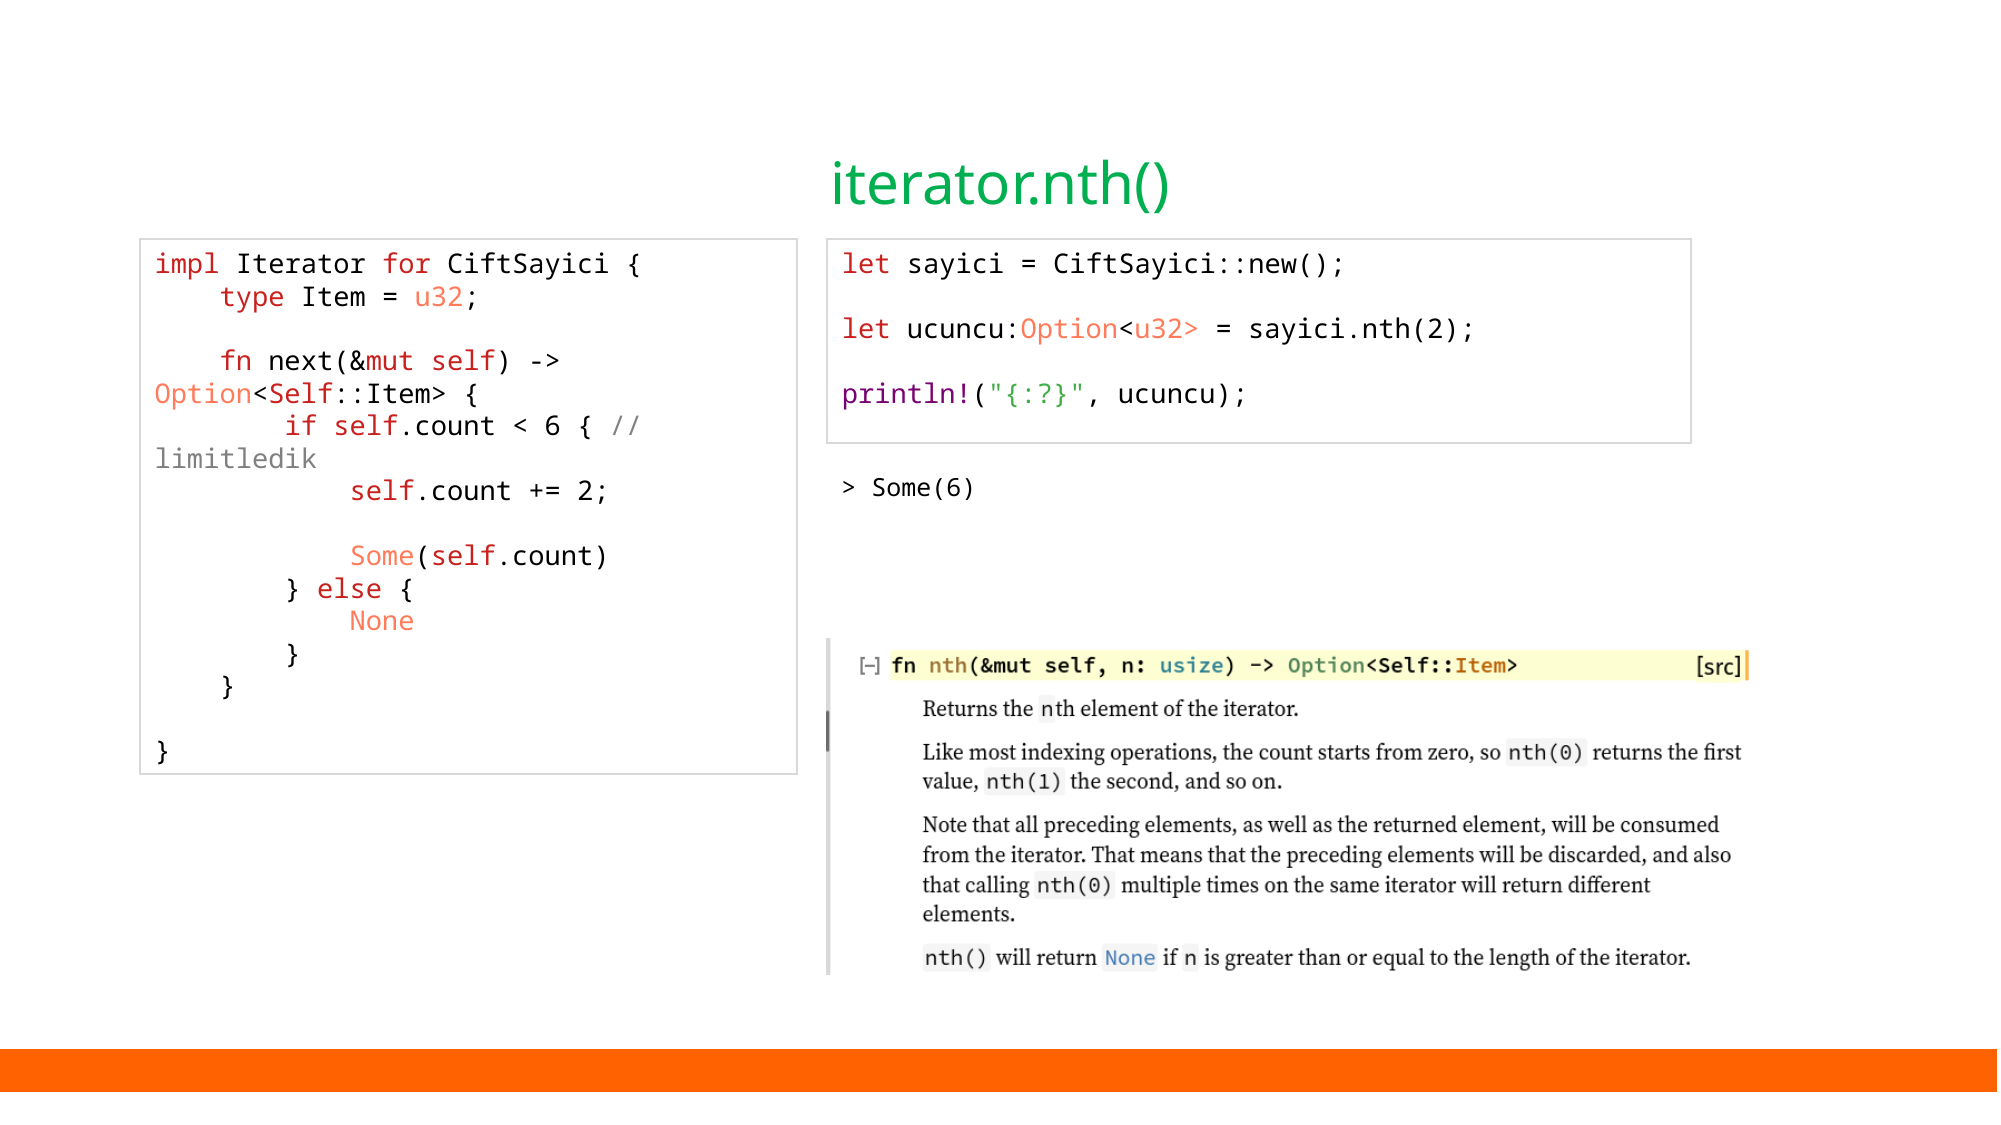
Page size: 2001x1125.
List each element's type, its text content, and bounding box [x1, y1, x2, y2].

text_box let sayici = CiftSayici::new(); let ucuncu:Option<u32> = sayici.nth(2); println!("{:?}", ucuncu); [826, 238, 1692, 443]
text_box [0, 1049, 1997, 1092]
text_box impl Iterator for CiftSayici { type Item = u32; fn next(&mut self) -> Option<Self::Item> { if self.count < 6 { // limitledik self.count += 2; Some(self.count) } else { None } } } [139, 238, 798, 709]
picture [826, 638, 1761, 975]
text_box > Some(6) [826, 462, 1007, 502]
list iterator.nth() [420, 146, 1580, 237]
